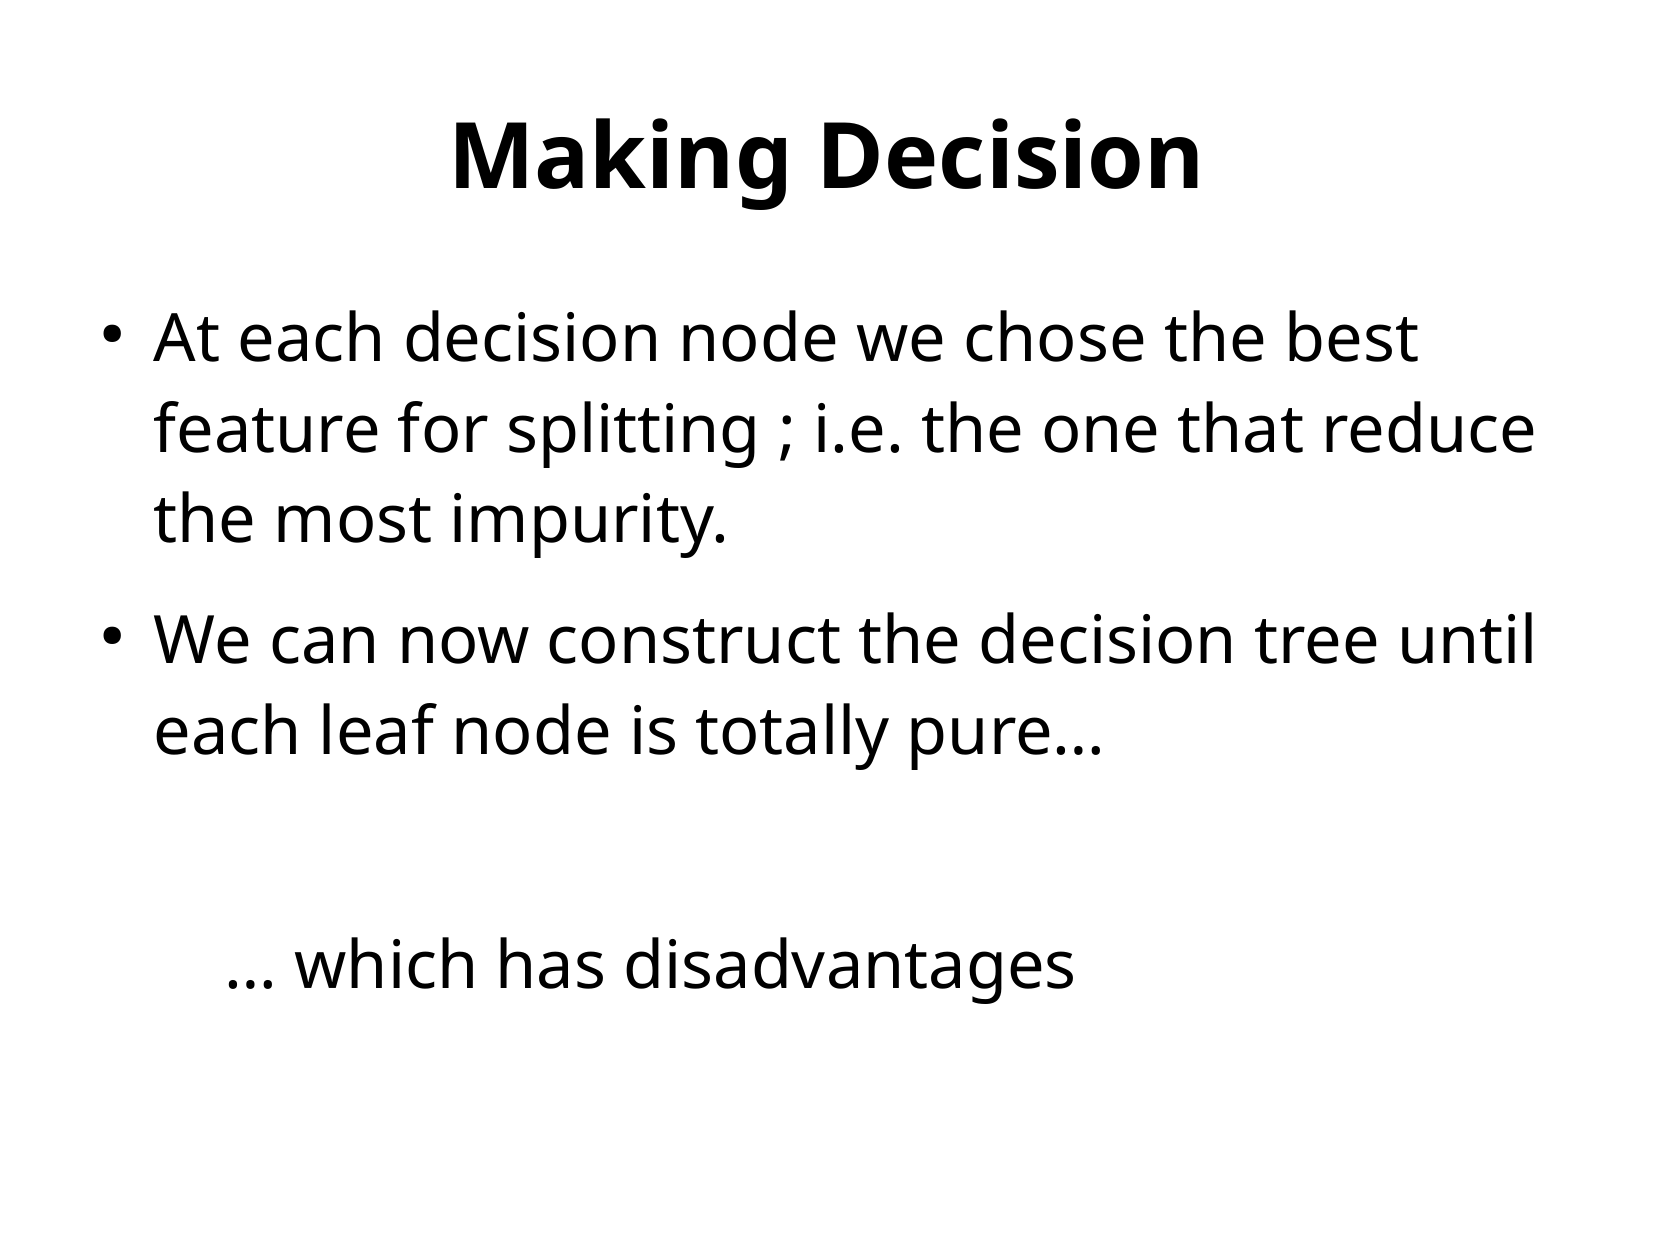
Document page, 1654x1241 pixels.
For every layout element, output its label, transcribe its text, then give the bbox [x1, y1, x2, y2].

title Making Decision [82, 49, 1571, 257]
list At each decision node we chose the best feature for splitting ; i.e. the one that reduce the most impurity. We can now construct the decision tree until each leaf node is totally pure… … which has disadvantages [82, 290, 1571, 1010]
